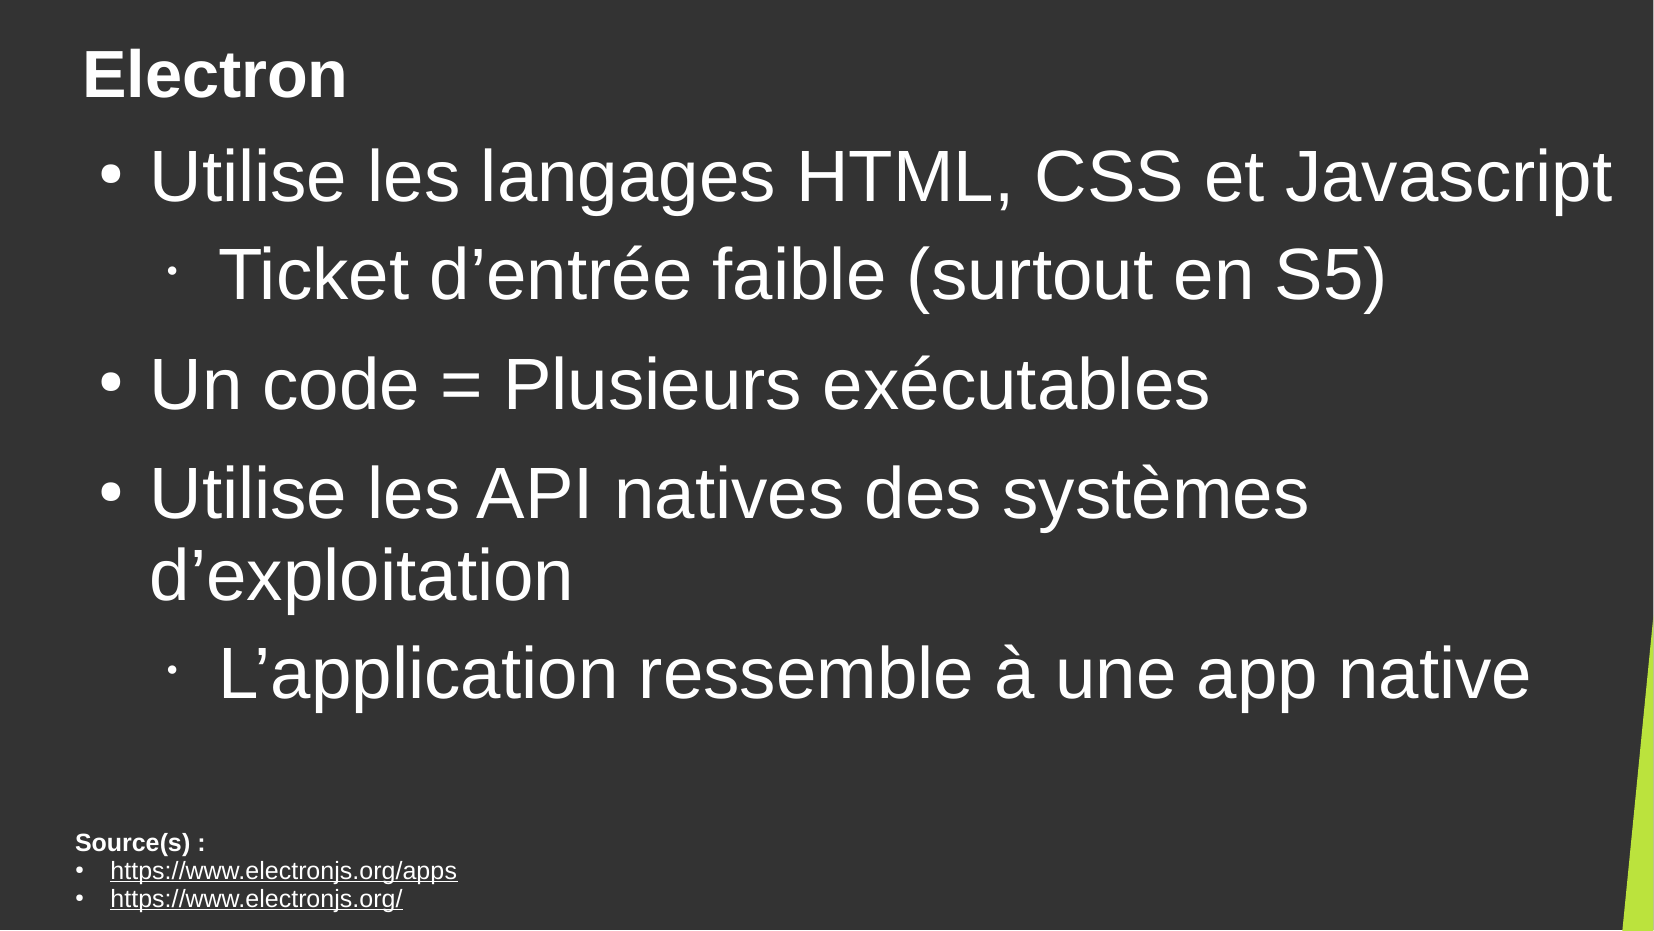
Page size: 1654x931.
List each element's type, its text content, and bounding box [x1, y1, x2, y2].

title Electron [82, 37, 1571, 112]
text_box [1622, 609, 1654, 931]
text_box Source(s) : https://www.electronjs.org/apps https://www.electronjs.org/ [60, 821, 1546, 931]
list Utilise les langages HTML, CSS et Javascript Ticket d’entrée faible (surtout en S5) Un code = Plusieurs exécutables Utilise les API natives des systèmes d’exploitation L’application ressemble à une app native [80, 135, 1619, 721]
